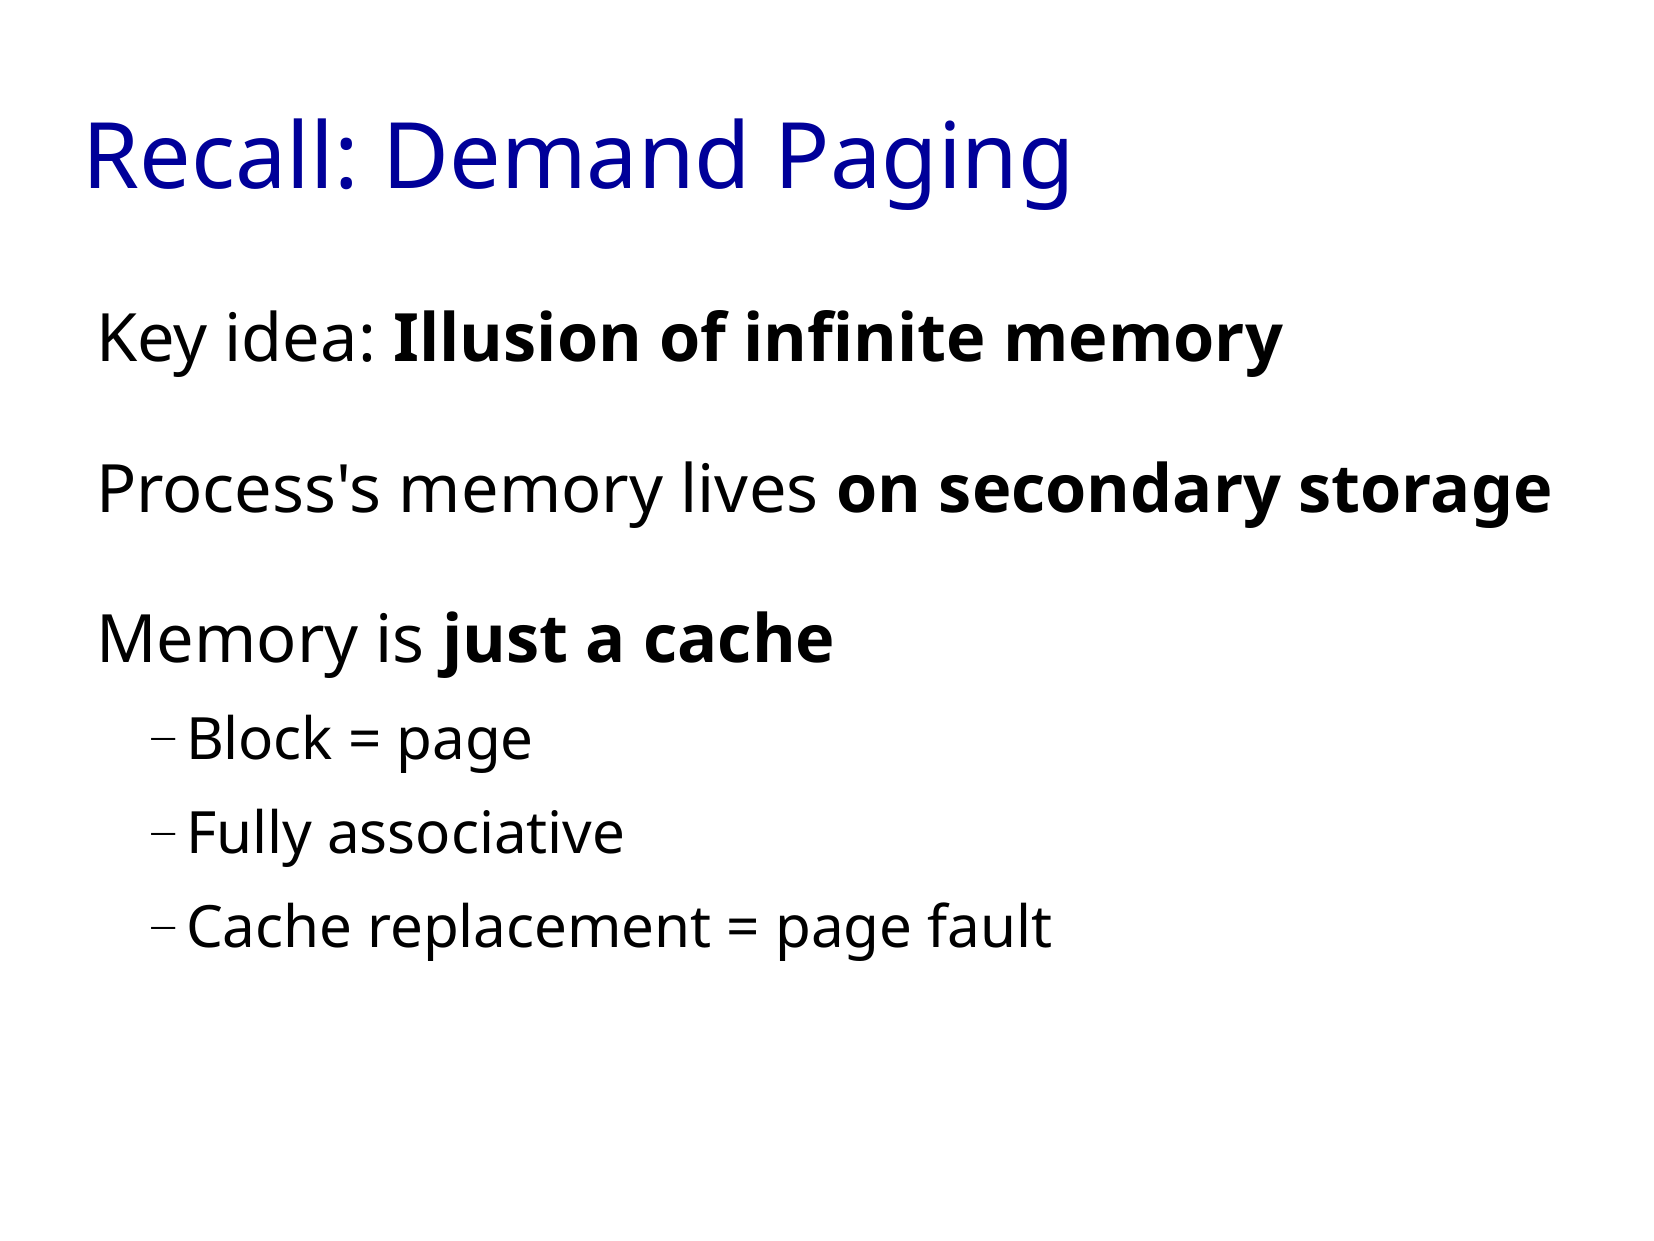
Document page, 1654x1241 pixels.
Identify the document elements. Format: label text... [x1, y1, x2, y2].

title Recall: Demand Paging [82, 49, 1571, 257]
list Key idea: Illusion of infinite memory Process's memory lives on secondary storage Memory is just a cache Block = page Fully associative Cache replacement = page fault [60, 290, 1571, 1096]
